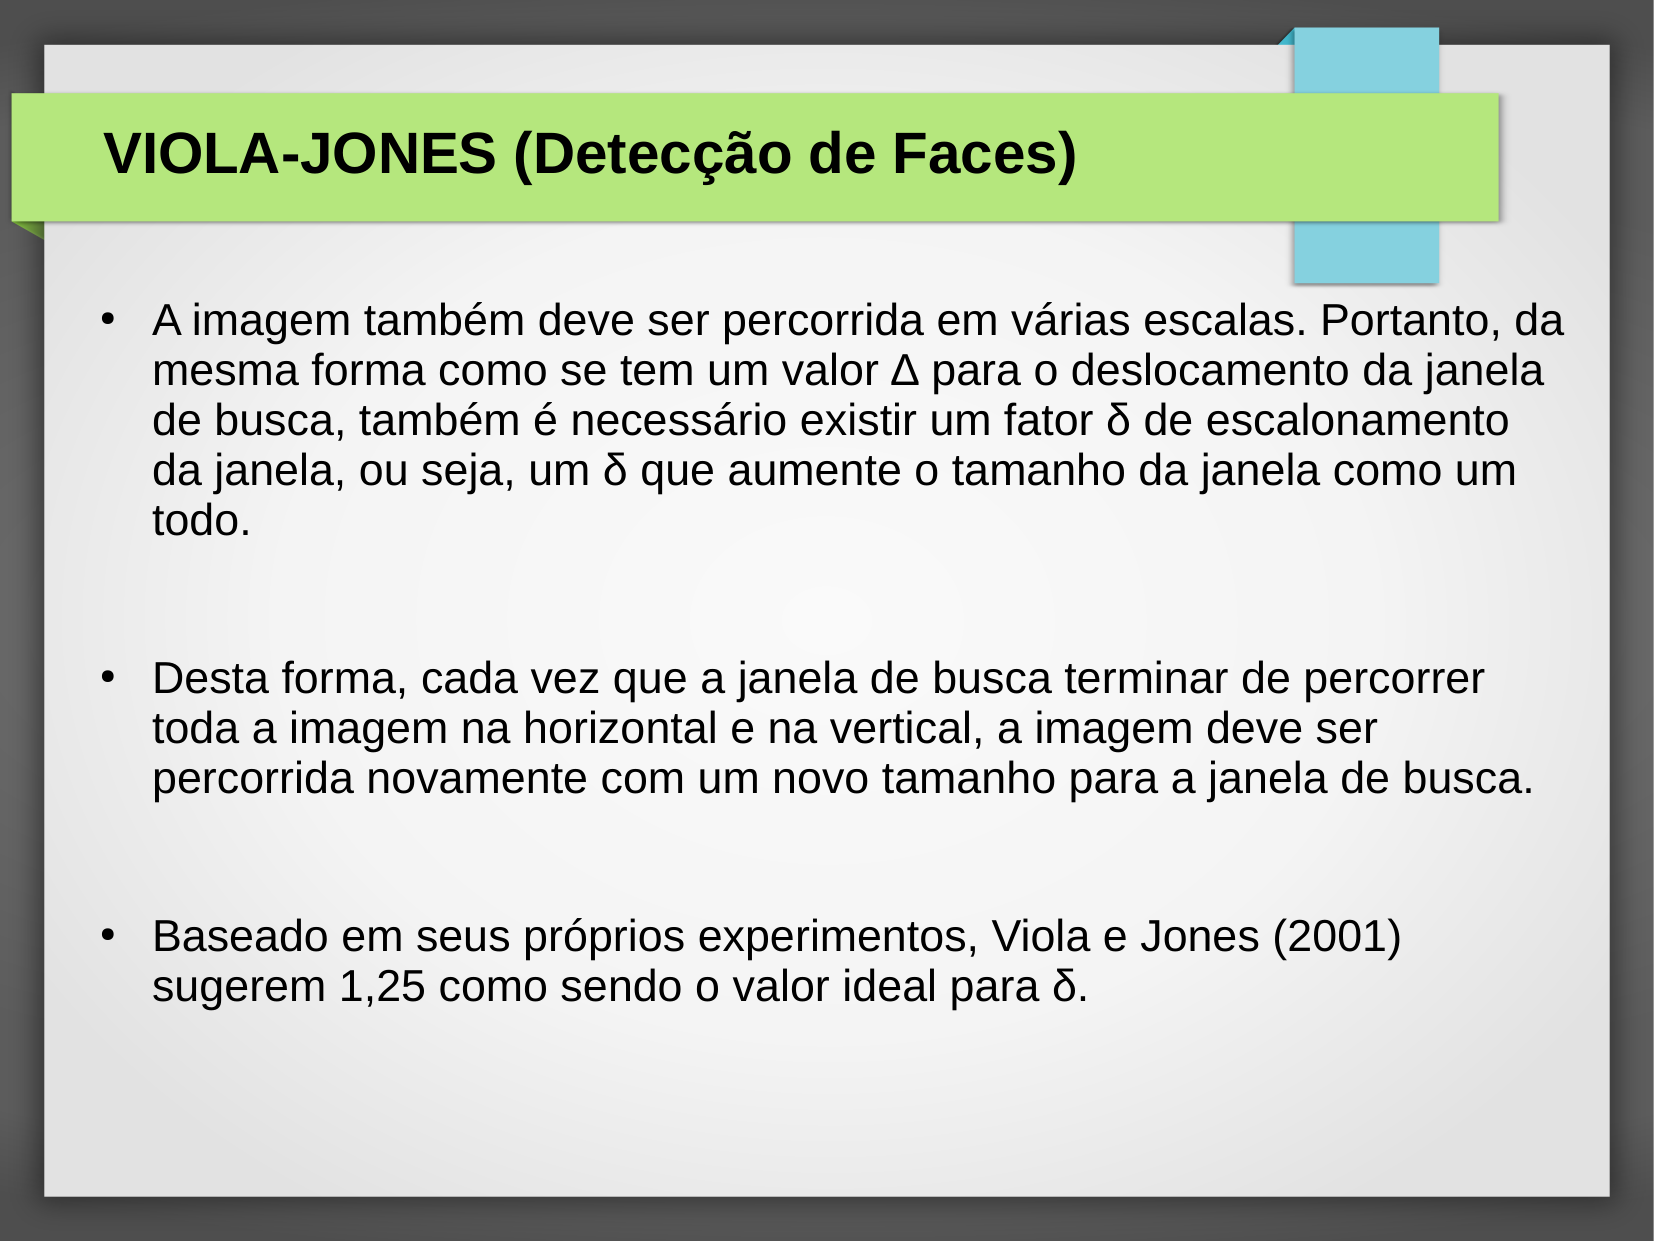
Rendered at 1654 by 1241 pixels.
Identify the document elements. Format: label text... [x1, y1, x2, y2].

title VIOLA-JONES (Detecção de Faces) [82, 94, 1264, 213]
picture [0, 0, 1654, 1241]
list A imagem também deve ser percorrida em várias escalas. Portanto, da mesma forma como se tem um valor ∆ para o deslocamento da janela de busca, também é necessário existir um fator δ de escalonamento da janela, ou seja, um δ que aumente o tamanho da janela como um todo. Desta forma, cada vez que a janela de busca terminar de percorrer toda a imagem na horizontal e na vertical, a imagem deve ser percorrida novamente com um novo tamanho para a janela de busca. Baseado em seus próprios experimentos, Viola e Jones (2001) sugerem 1,25 como sendo o valor ideal para δ. [82, 295, 1571, 1015]
